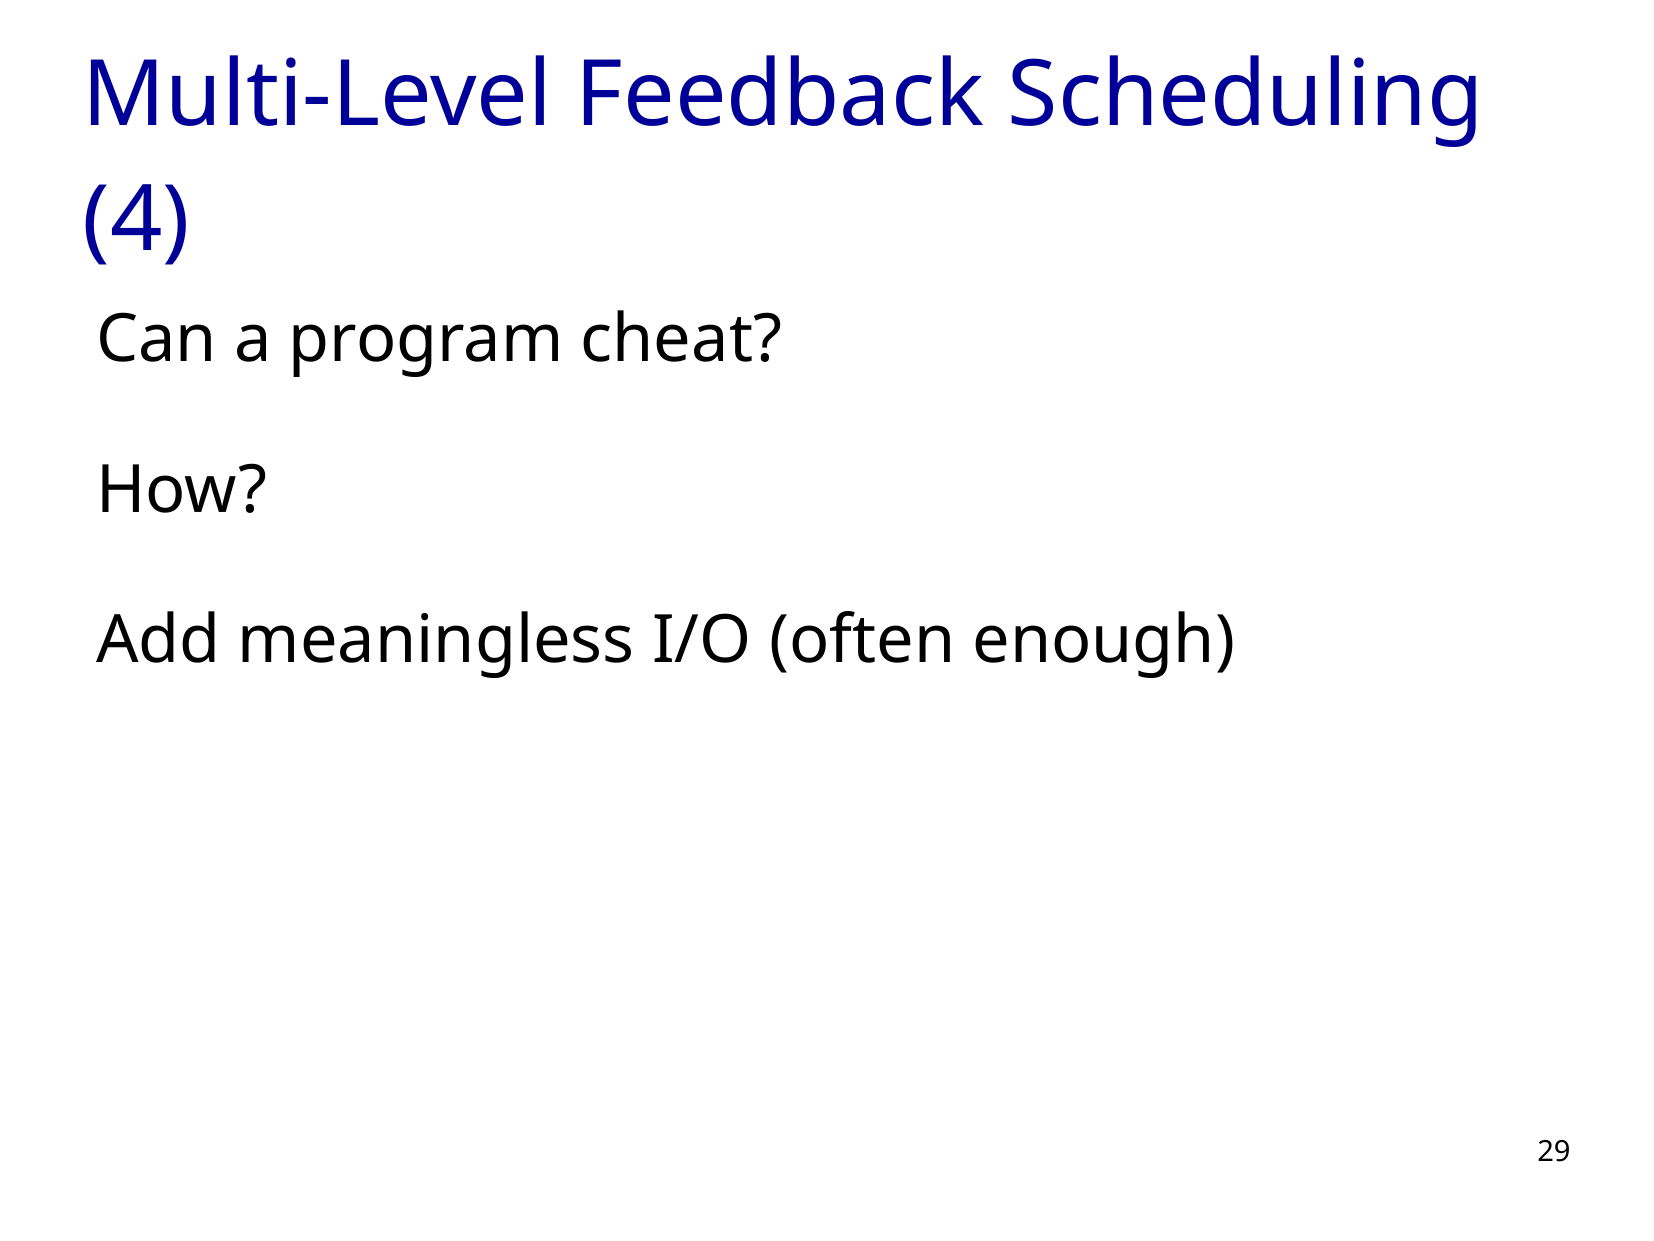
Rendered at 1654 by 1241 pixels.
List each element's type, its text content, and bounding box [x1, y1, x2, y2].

list Can a program cheat? How? Add meaningless I/O (often enough) [60, 290, 1571, 1096]
title Multi-Level Feedback Scheduling (4) [82, 49, 1571, 257]
